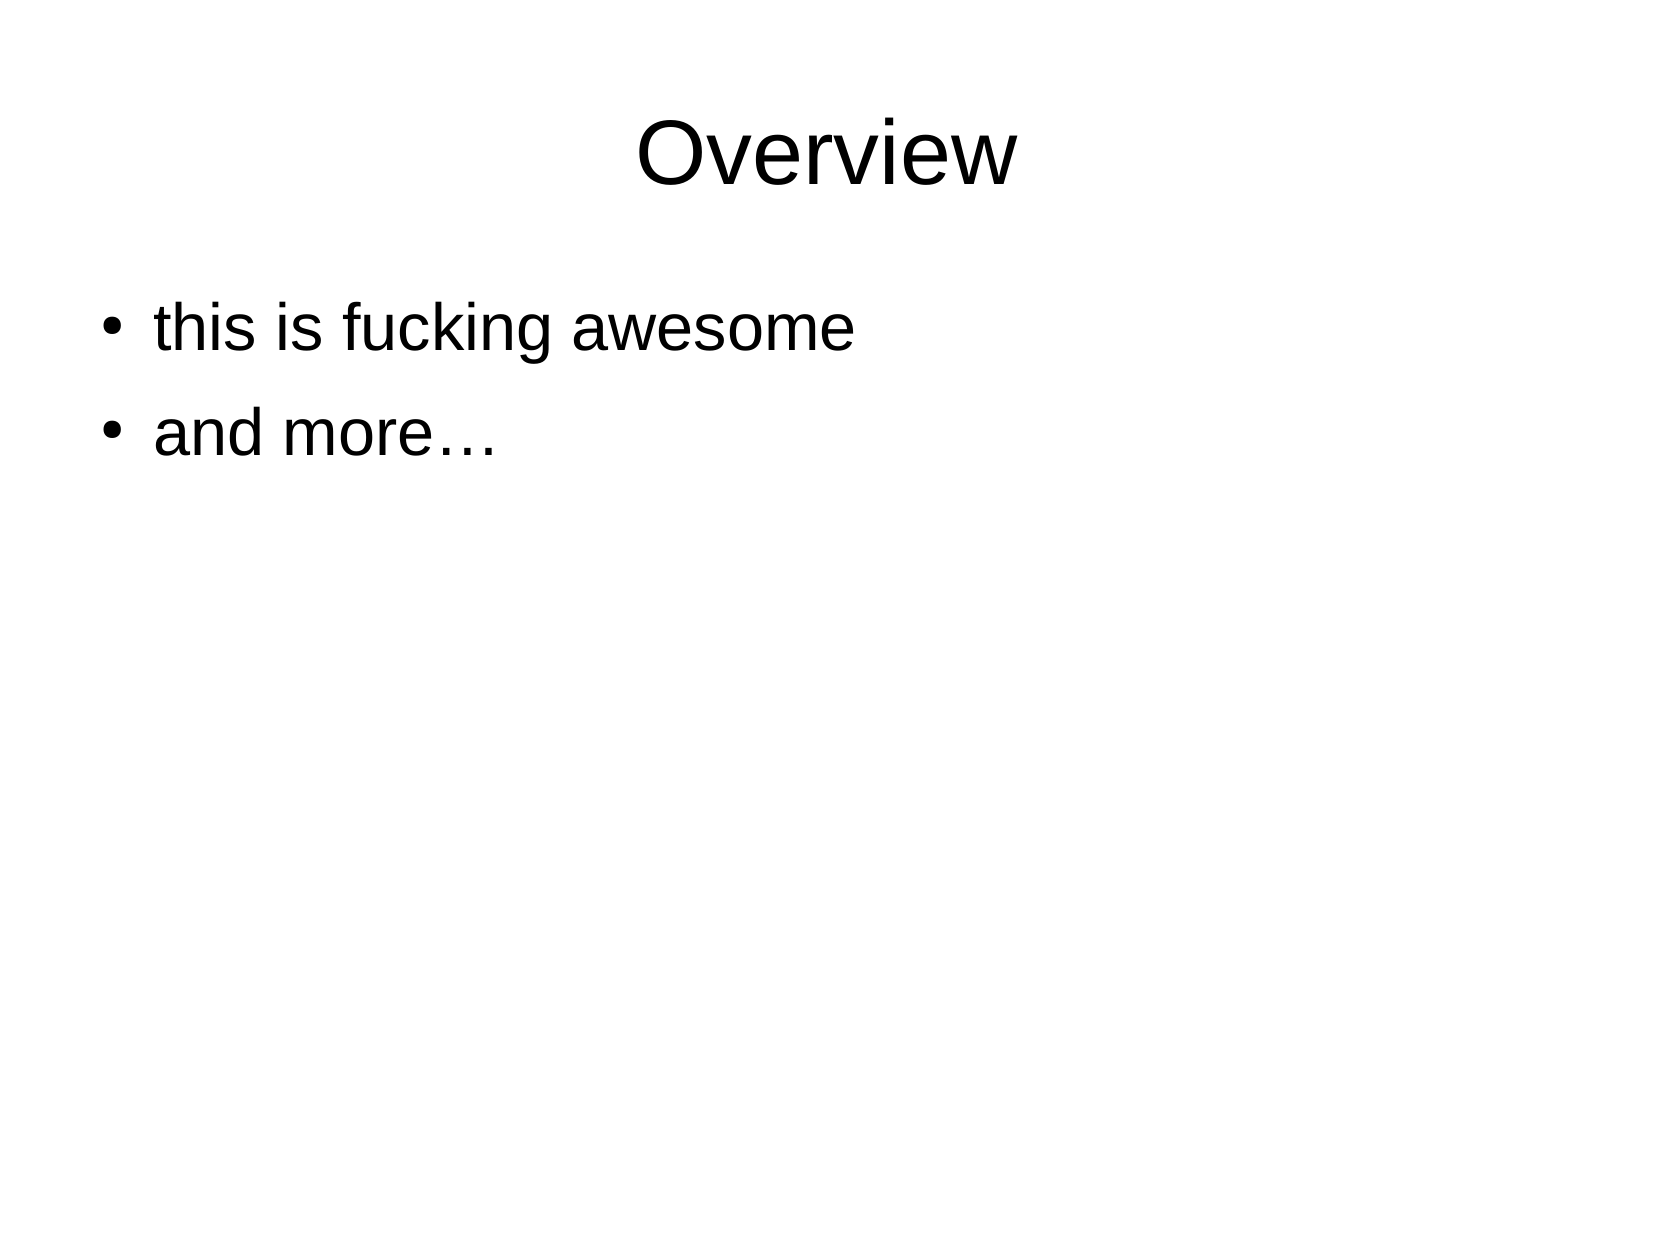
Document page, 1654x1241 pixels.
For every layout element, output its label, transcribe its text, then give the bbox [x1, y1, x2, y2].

list this is fucking awesome and more… [82, 290, 1571, 1010]
title Overview [82, 49, 1571, 257]
